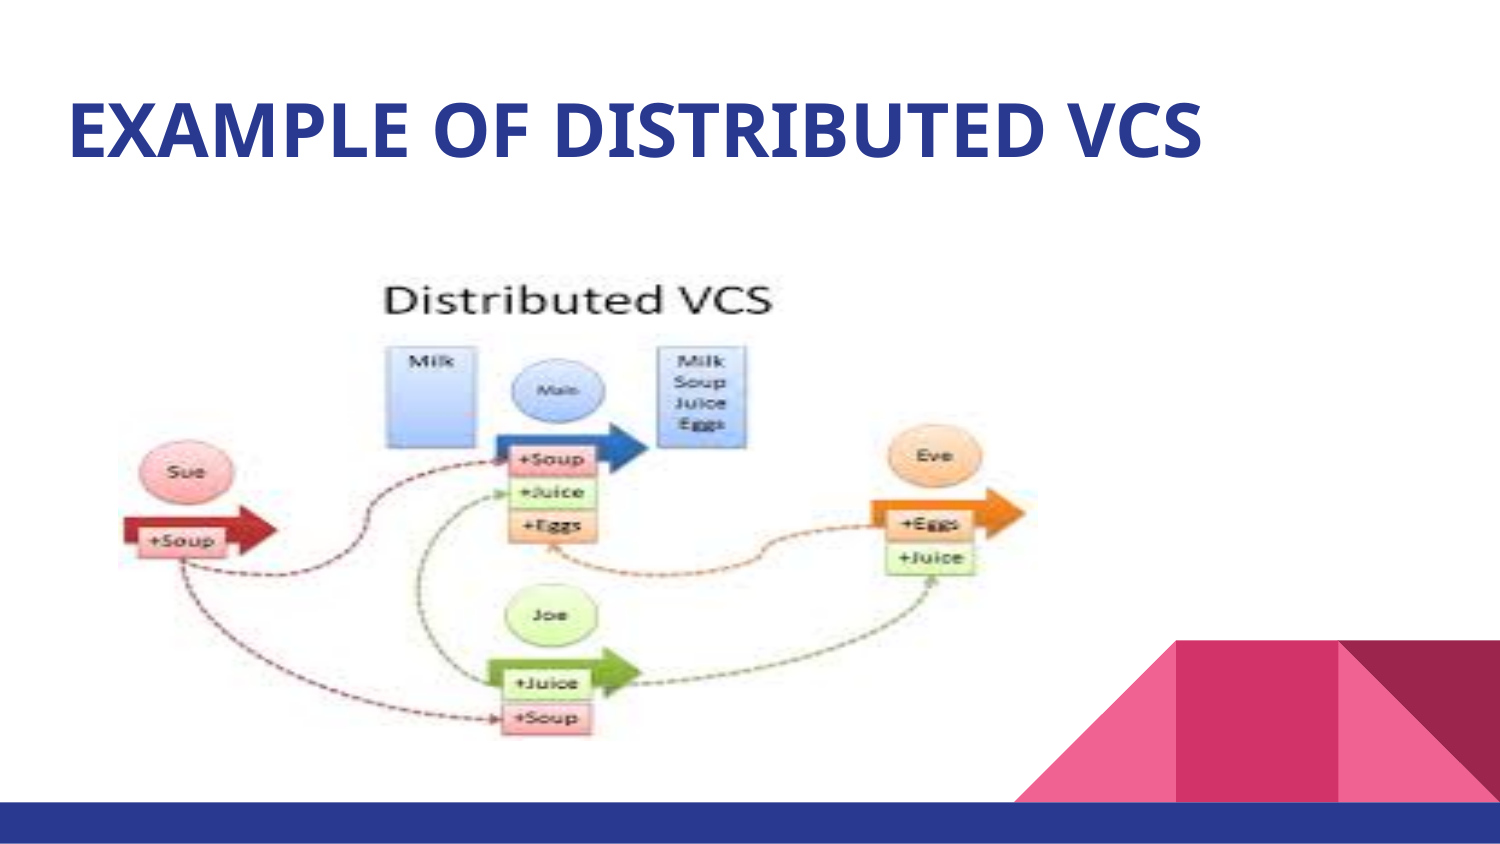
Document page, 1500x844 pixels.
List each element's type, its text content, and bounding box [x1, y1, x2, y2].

picture [118, 256, 1038, 741]
title EXAMPLE OF DISTRIBUTED VCS [51, 67, 1449, 167]
list [29, 199, 1427, 747]
